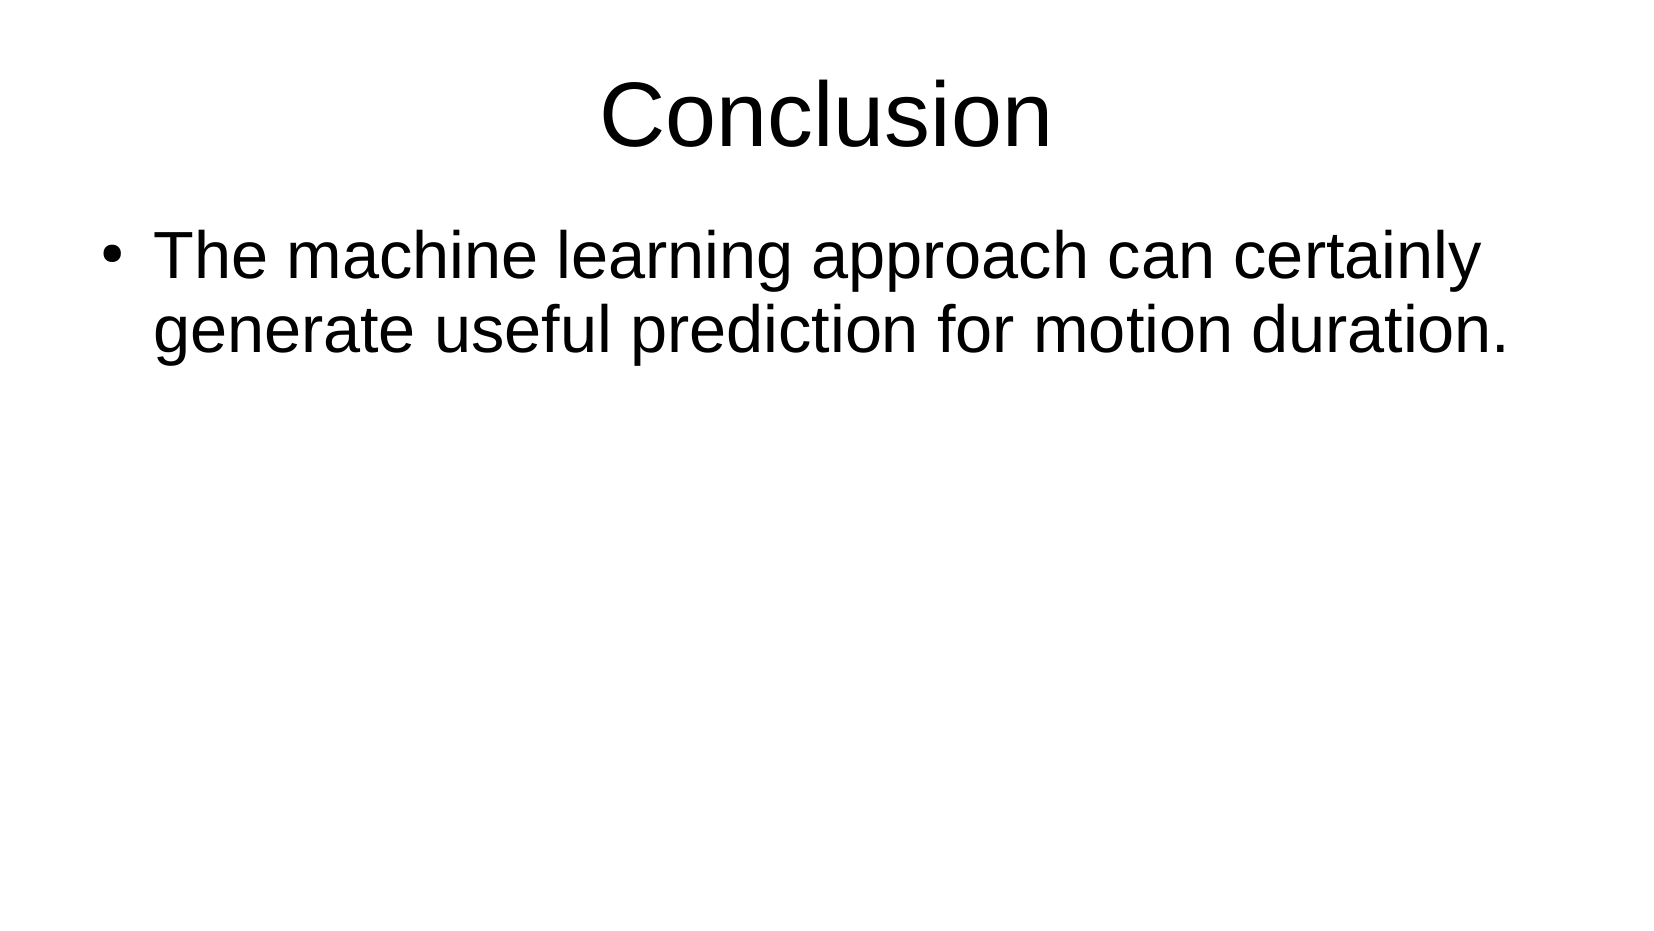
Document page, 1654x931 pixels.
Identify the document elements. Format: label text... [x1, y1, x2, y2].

title Conclusion [82, 37, 1571, 193]
list The machine learning approach can certainly generate useful prediction for motion duration. [82, 217, 1571, 758]
